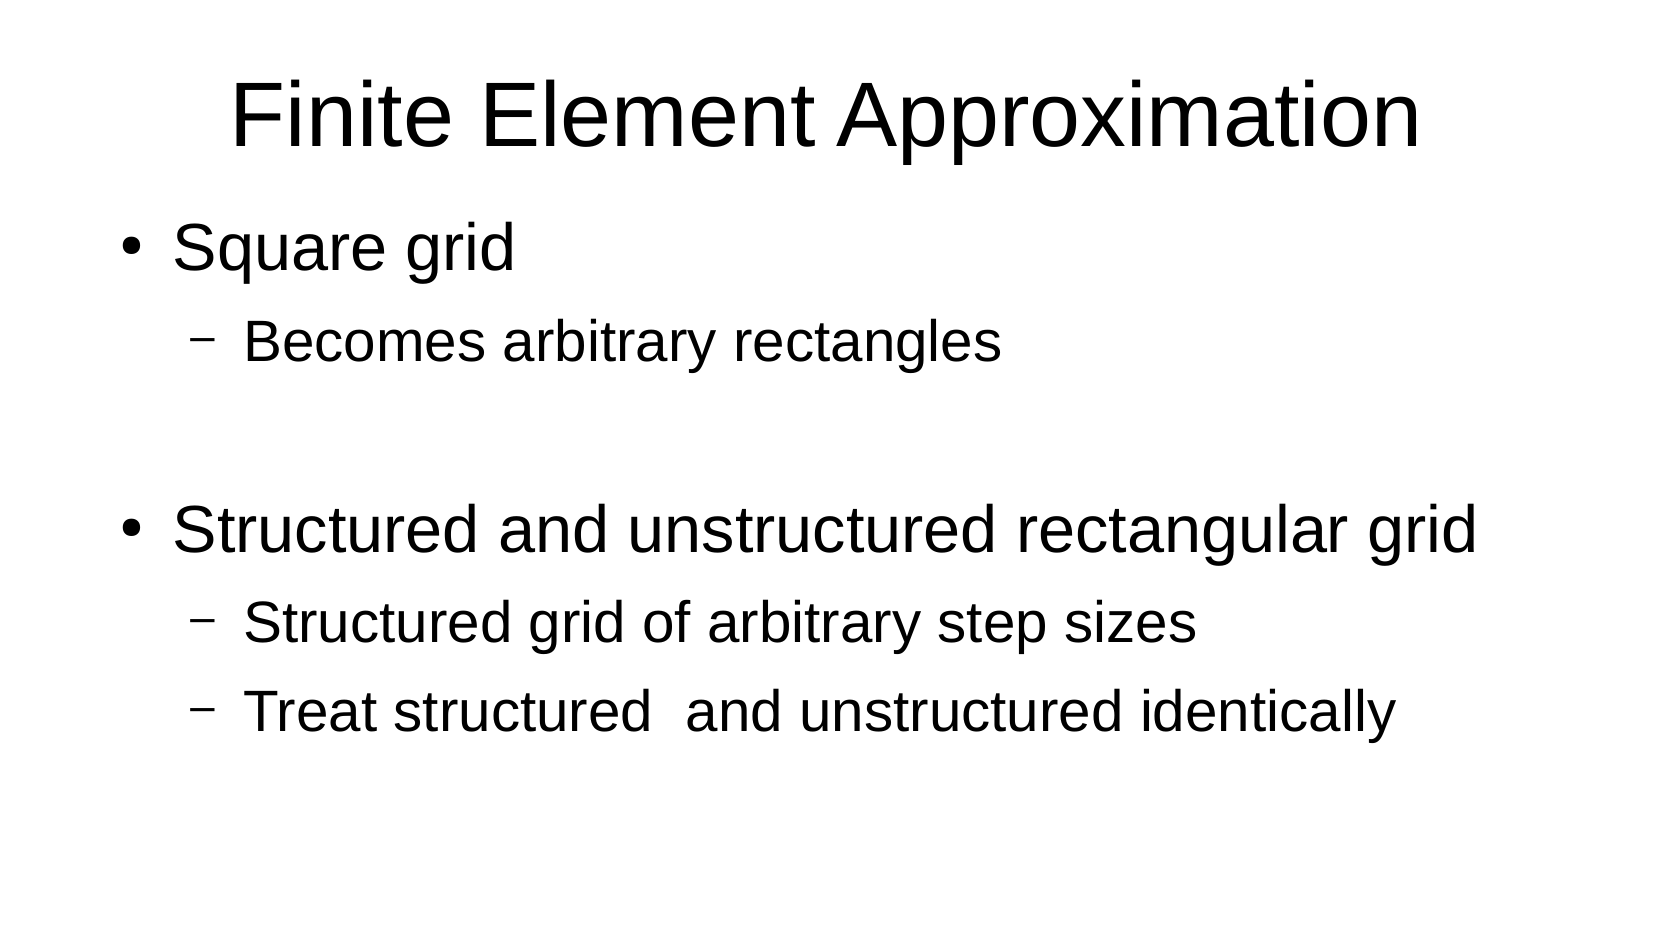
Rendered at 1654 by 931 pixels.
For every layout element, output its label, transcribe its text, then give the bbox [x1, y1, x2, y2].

list Square grid Becomes arbitrary rectangles Structured and unstructured rectangular grid Structured grid of arbitrary step sizes Treat structured and unstructured identically [101, 210, 1591, 750]
title Finite Element Approximation [82, 37, 1571, 193]
